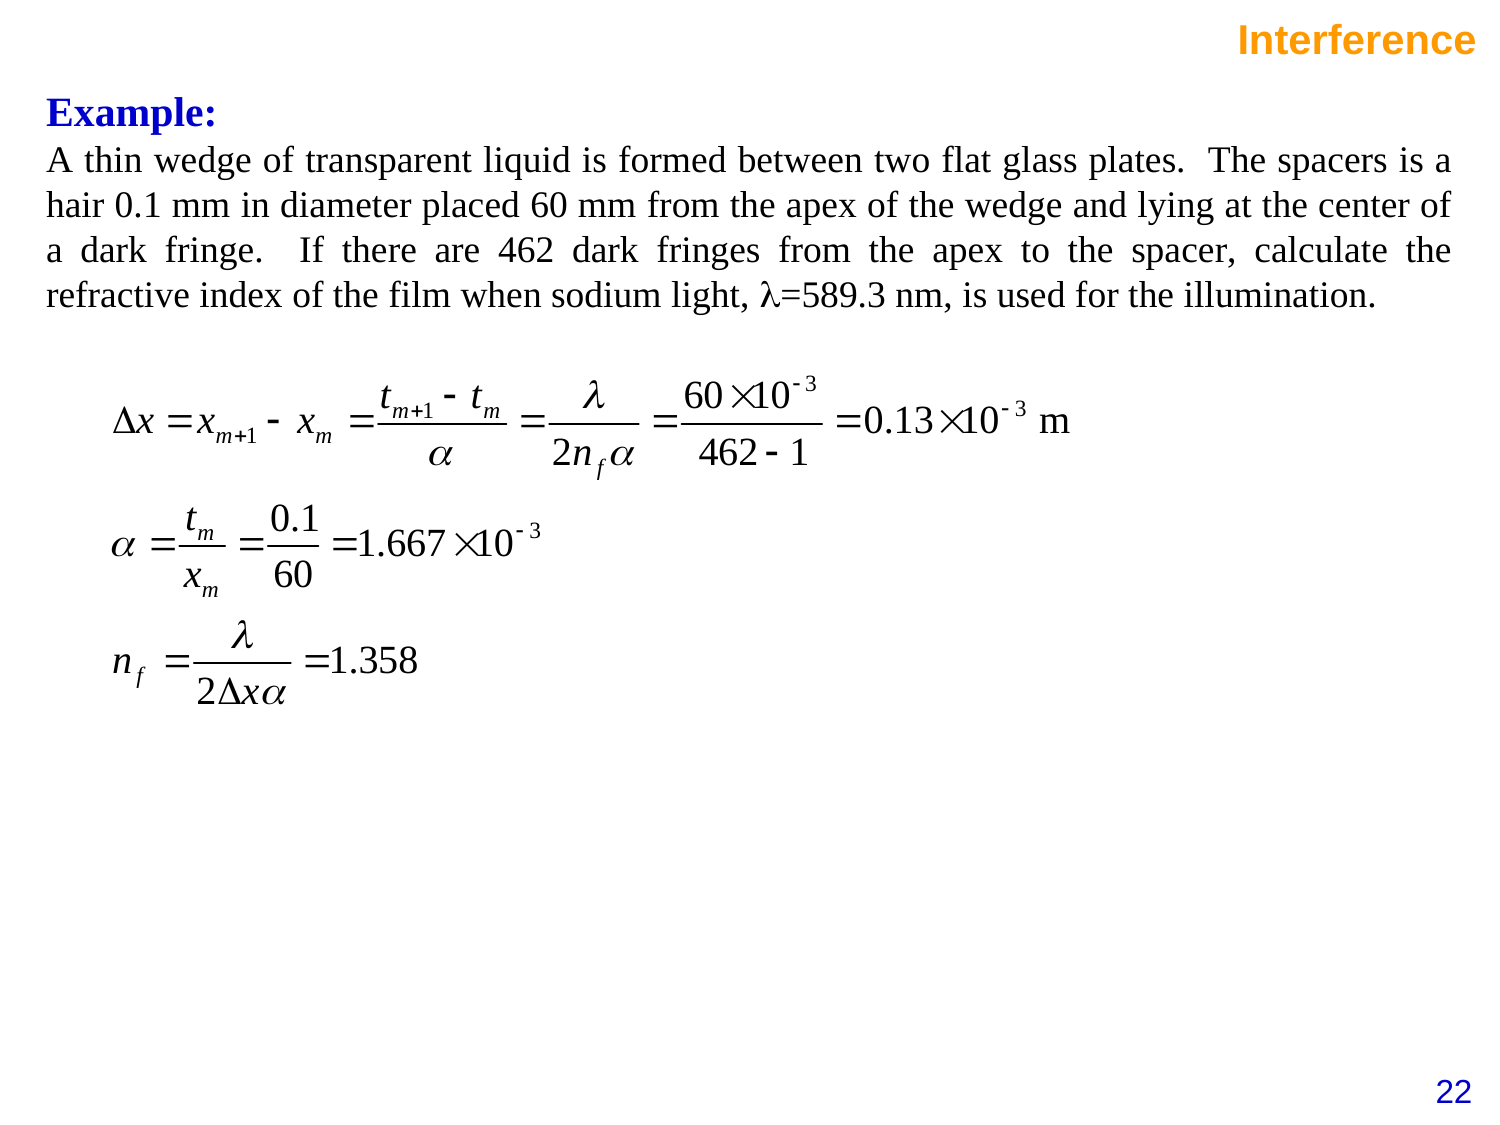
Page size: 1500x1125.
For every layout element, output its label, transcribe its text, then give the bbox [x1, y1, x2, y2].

chart [106, 366, 1077, 713]
text_box Example: A thin wedge of transparent liquid is formed between two flat glass plates. The spacers is a hair 0.1 mm in diameter placed 60 mm from the apex of the wedge and lying at the center of a dark fringe. If there are 462 dark fringes from the apex to the spacer, calculate the refractive index of the film when sodium light, =589.3 nm, is used for the illumination. [31, 77, 1469, 323]
text_box Interference [1237, 12, 1488, 63]
text_box <number> [1324, 1062, 1488, 1107]
